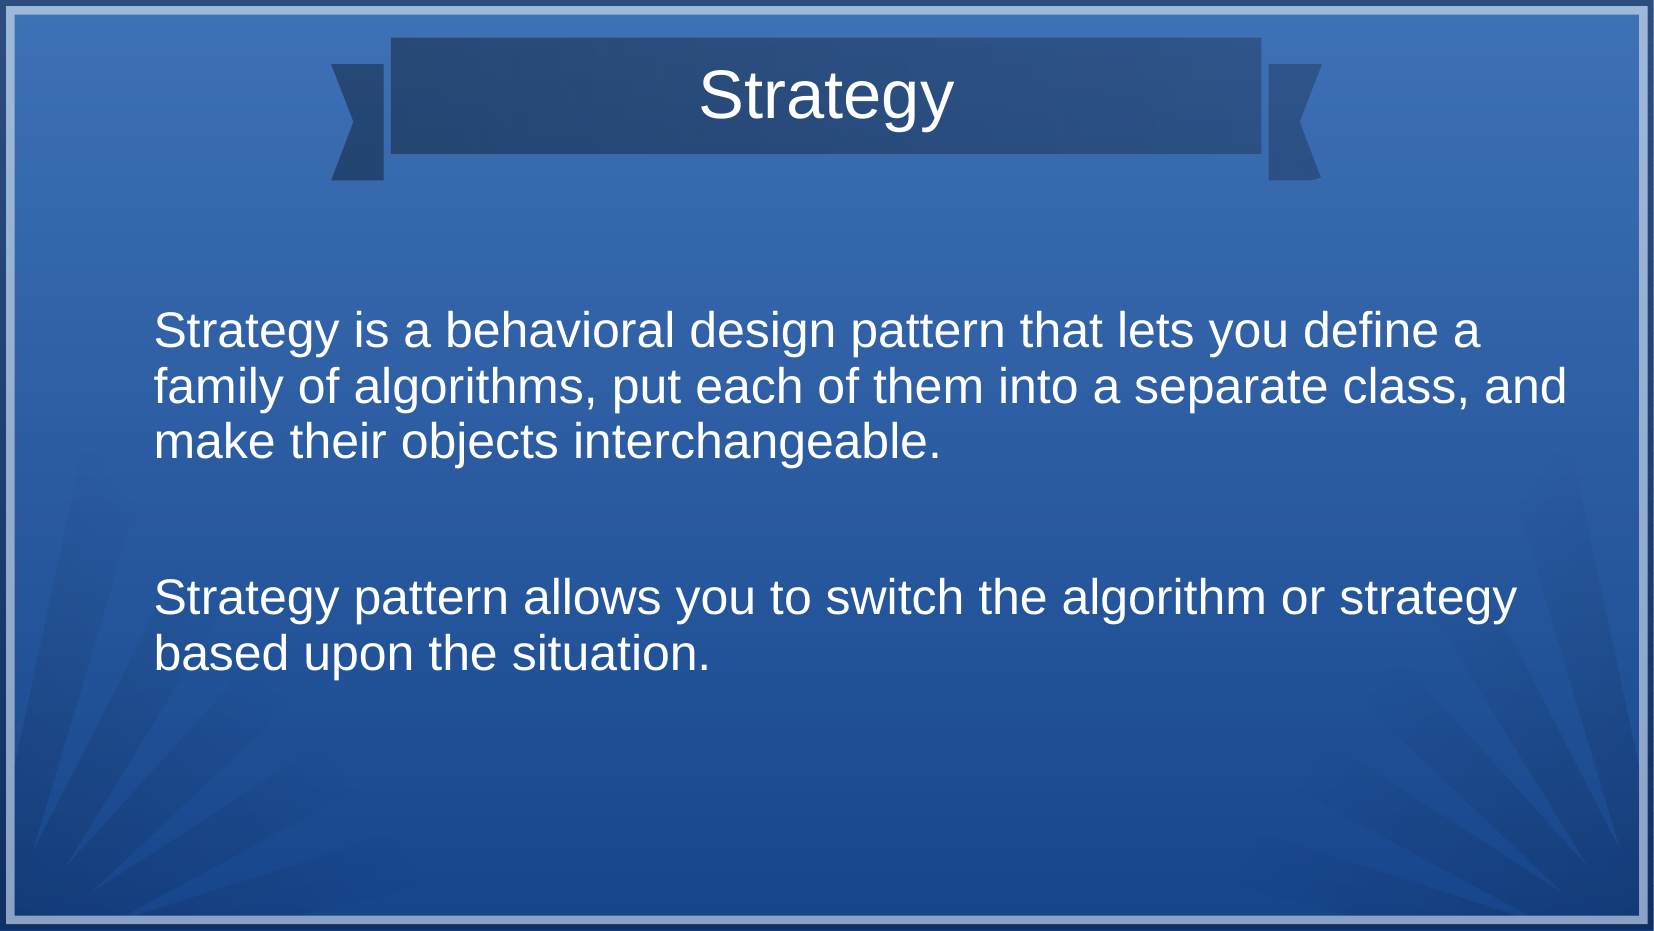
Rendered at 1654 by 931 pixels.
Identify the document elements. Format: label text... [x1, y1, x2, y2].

title Strategy [389, 35, 1264, 154]
list Strategy is a behavioral design pattern that lets you define a family of algorithms, put each of them into a separate class, and make their objects interchangeable. Strategy pattern allows you to switch the algorithm or strategy based upon the situation. [82, 224, 1571, 848]
